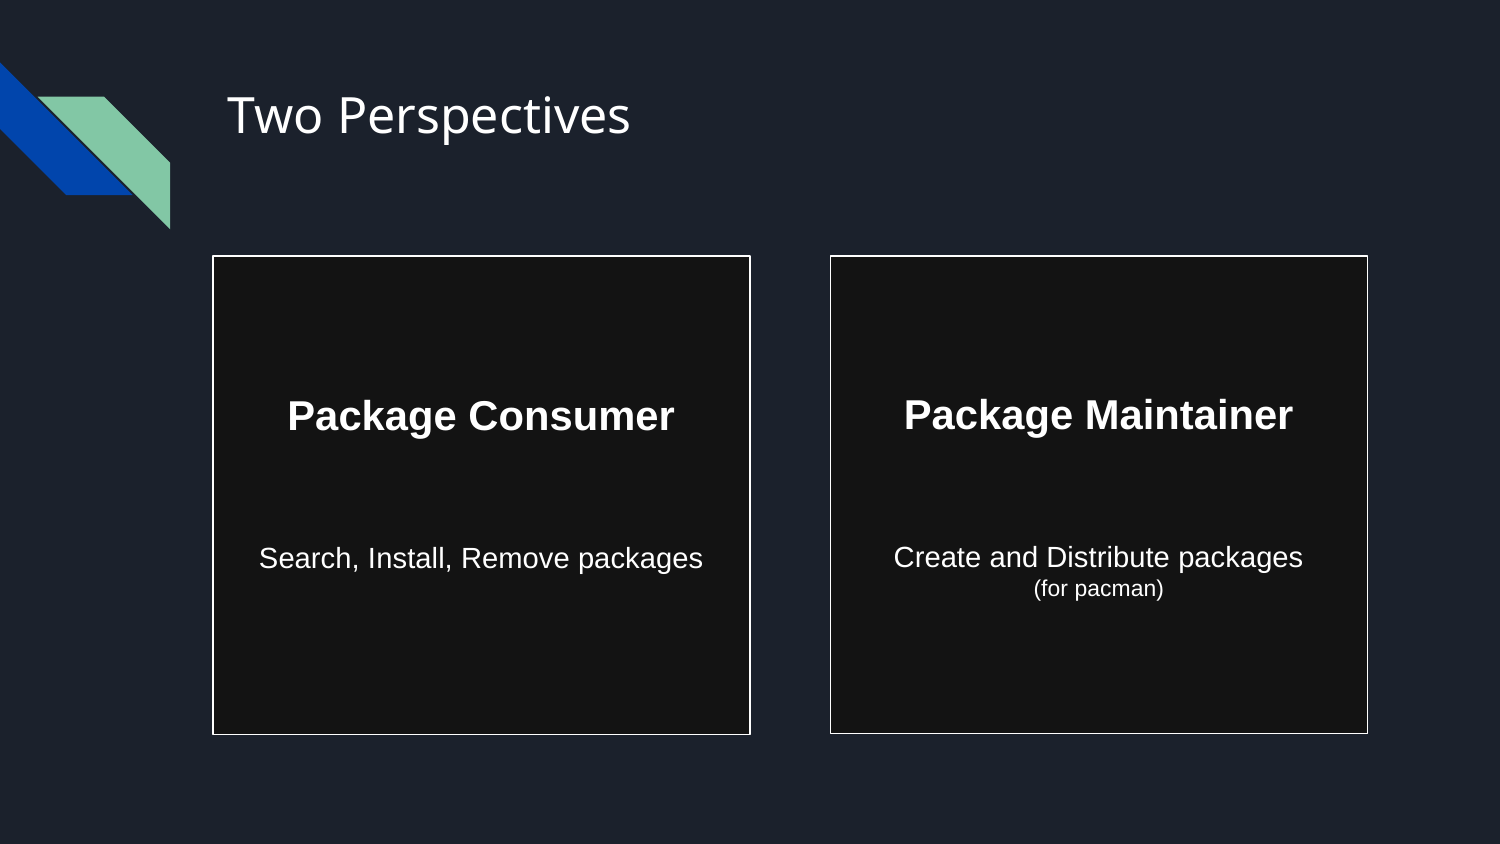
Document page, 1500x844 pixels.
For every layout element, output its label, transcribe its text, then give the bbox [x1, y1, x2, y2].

text_box Package Maintainer Create and Distribute packages (for pacman) [830, 255, 1368, 734]
title Two Perspectives [212, 64, 1368, 215]
text_box Package Consumer Search, Install, Remove packages [212, 256, 750, 735]
